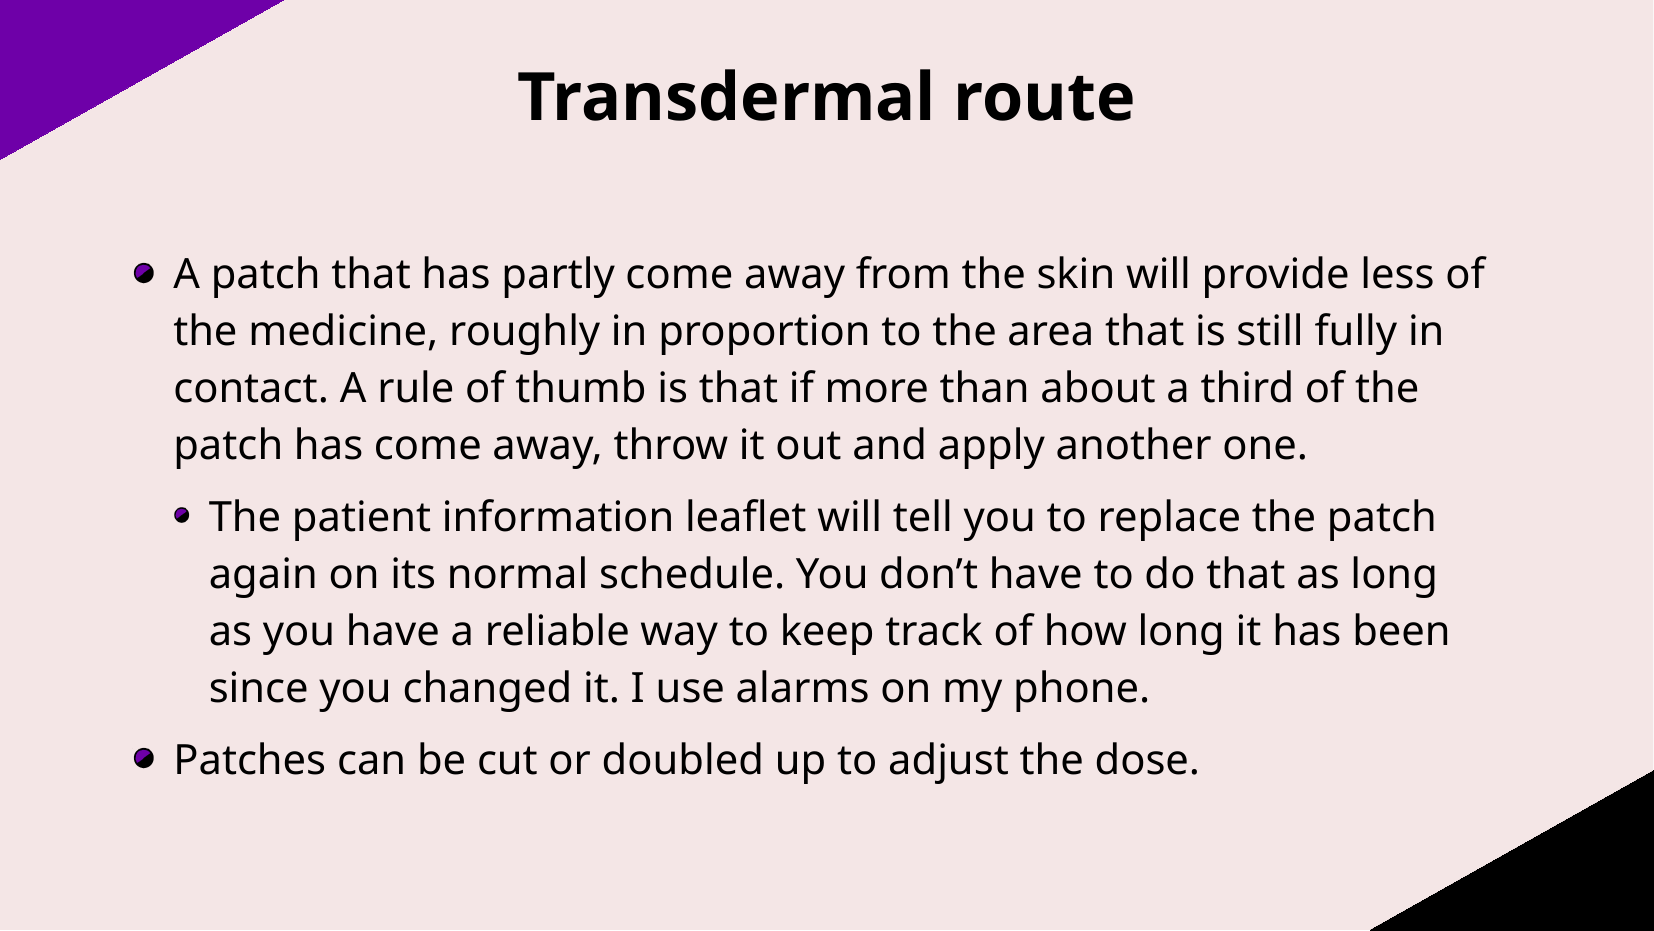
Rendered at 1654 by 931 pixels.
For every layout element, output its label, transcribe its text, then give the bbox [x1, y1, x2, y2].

text_box [0, 0, 284, 160]
text_box [1370, 770, 1654, 931]
subtitle A patch that has partly come away from the skin will provide less of the medicine, roughly in proportion to the area that is still fully in contact. A rule of thumb is that if more than about a third of the patch has come away, throw it out and apply another one. The patient information leaflet will tell you to replace the patch again on its normal schedule. You don’t have to do that as long as you have a reliable way to keep track of how long it has been since you changed it. I use alarms on my phone. Patches can be cut or doubled up to adjust the dose. [132, 141, 1487, 890]
title Transdermal route [82, 35, 1571, 154]
